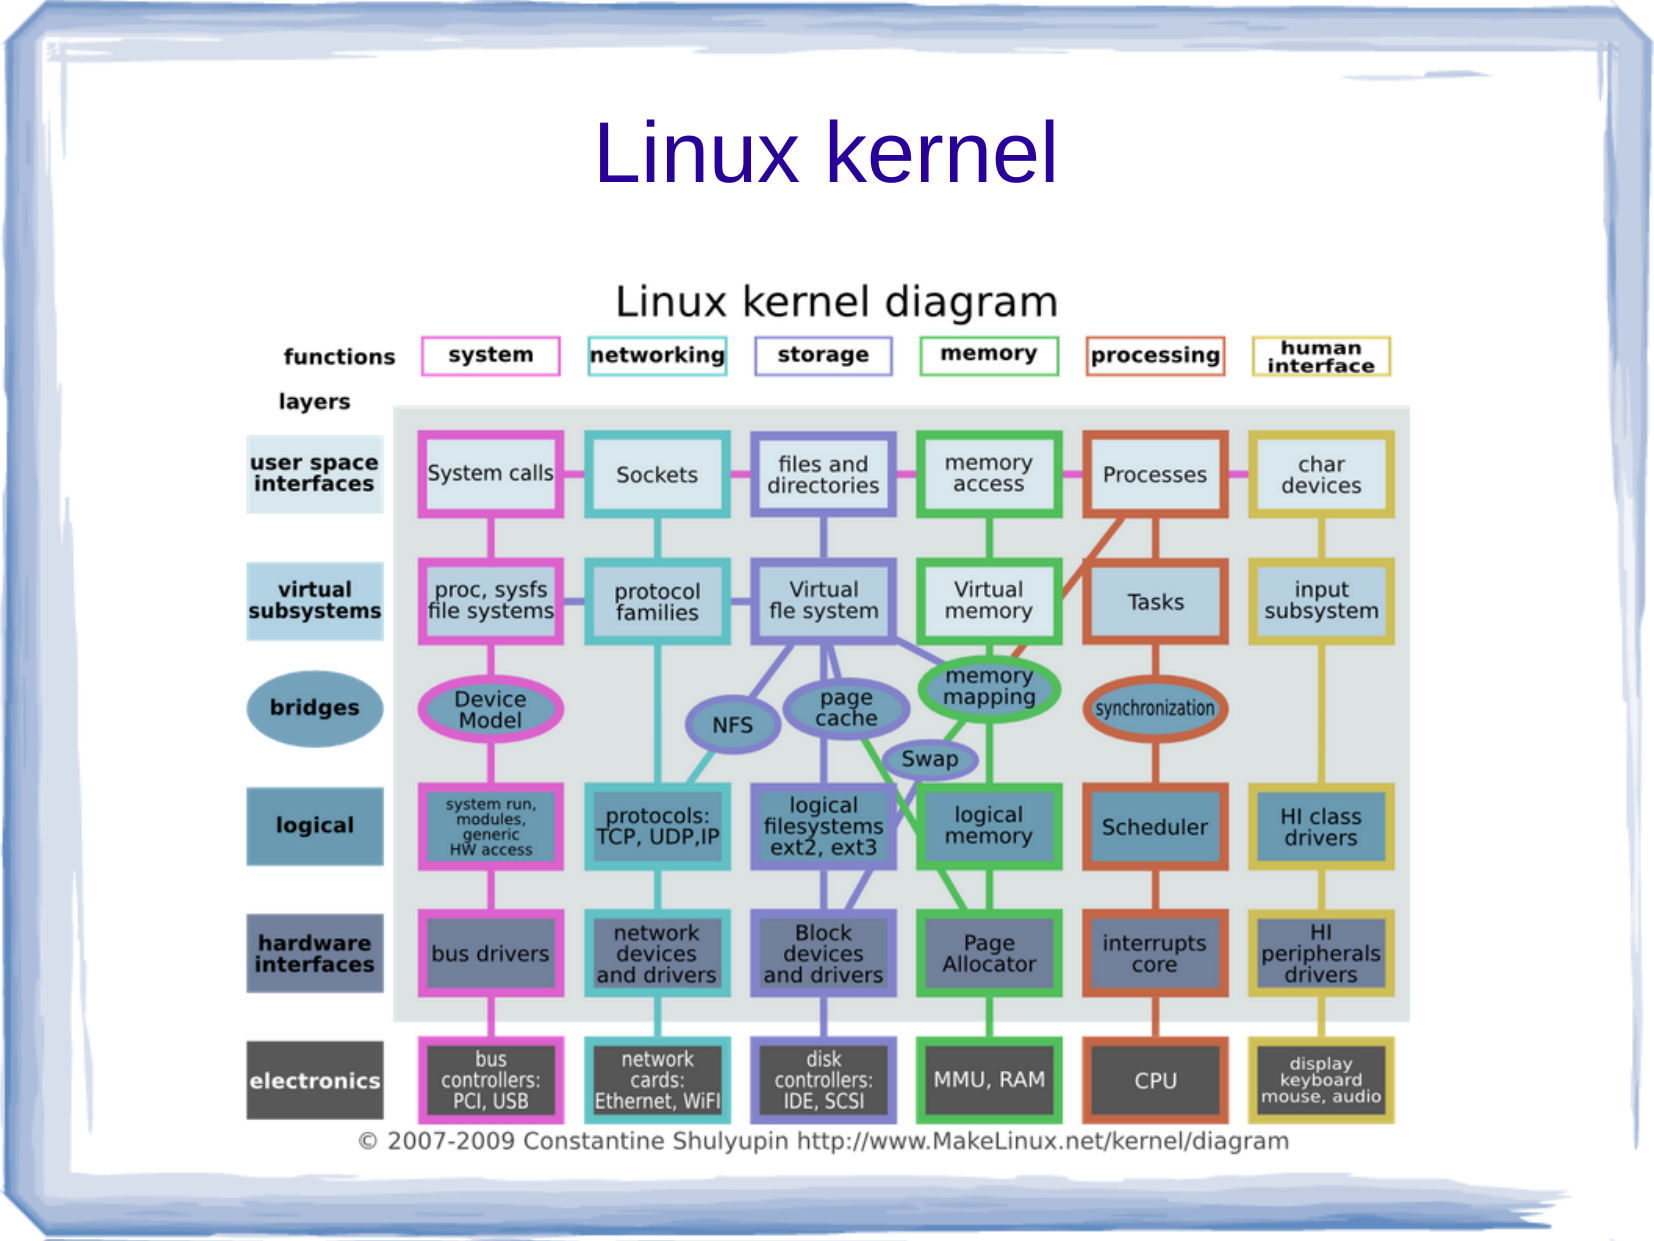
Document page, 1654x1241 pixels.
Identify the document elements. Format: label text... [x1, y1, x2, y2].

picture [0, 0, 1654, 1241]
title Linux kernel [82, 49, 1571, 257]
